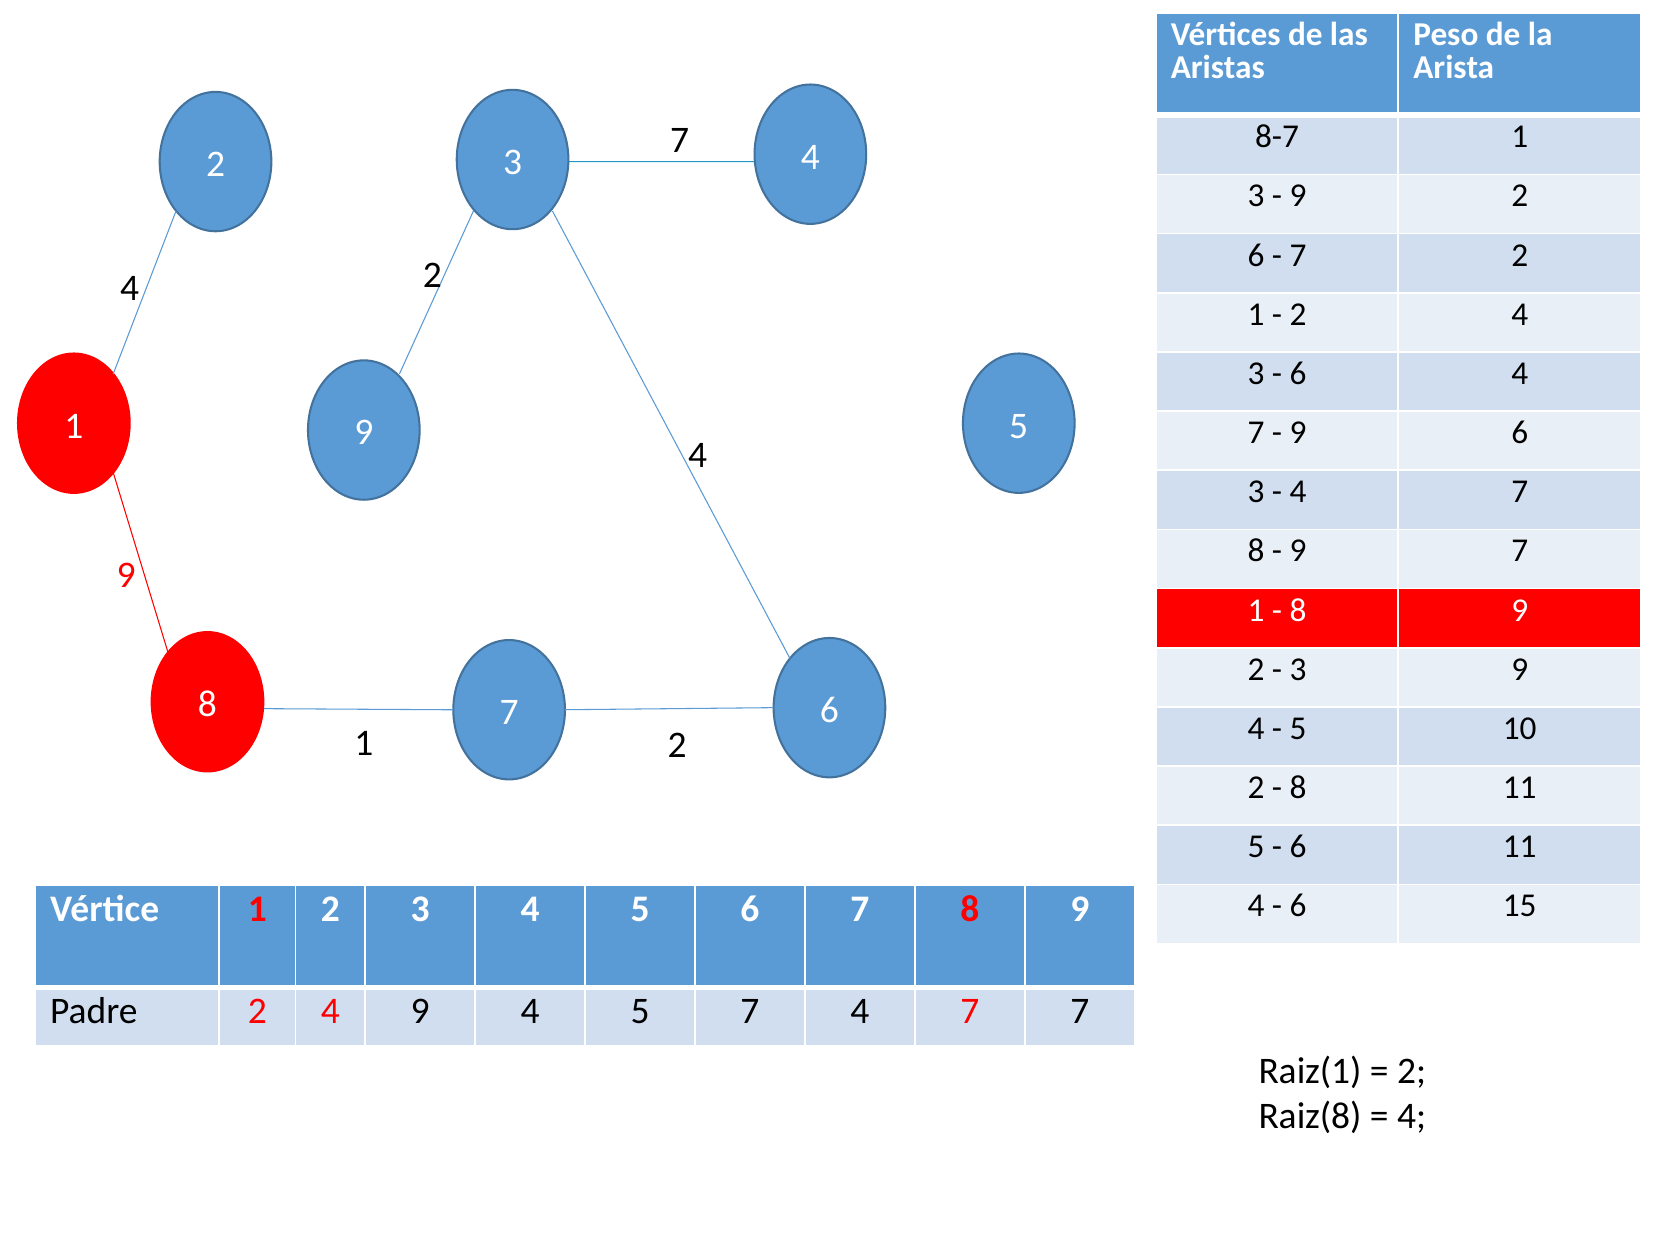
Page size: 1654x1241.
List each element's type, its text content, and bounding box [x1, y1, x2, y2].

table_cell 2 [1399, 234, 1640, 292]
text_box 4 [754, 84, 867, 224]
table_header 6 [696, 886, 804, 985]
table_cell 4 - 6 [1157, 885, 1397, 943]
table_header Peso de la Arista [1399, 14, 1640, 112]
table_header 3 [366, 886, 474, 985]
table_cell 9 [1399, 649, 1640, 706]
table_cell 9 [1399, 589, 1640, 647]
table_cell 4 [806, 990, 914, 1045]
table_cell 2 - 8 [1157, 767, 1397, 824]
table_cell 2 - 3 [1157, 649, 1397, 706]
table_header 9 [1026, 886, 1134, 985]
table_cell 7 [696, 990, 804, 1045]
table_cell 4 [1399, 353, 1640, 410]
text_box 9 [307, 360, 420, 500]
text_box 7 [655, 107, 705, 167]
text_box 4 [673, 423, 723, 483]
table_header 2 [296, 886, 364, 985]
table_cell 7 [1026, 990, 1134, 1045]
table_cell 3 - 9 [1157, 175, 1397, 233]
text_box 2 [159, 91, 272, 232]
text_box 7 [453, 640, 565, 780]
table_cell 7 - 9 [1157, 412, 1397, 469]
table_cell 2 [1399, 175, 1640, 233]
table_cell 5 - 6 [1157, 826, 1397, 884]
table_cell 8 - 9 [1157, 530, 1397, 588]
text_box 9 [101, 542, 151, 603]
table_cell 4 [296, 990, 364, 1045]
text_box 2 [652, 712, 702, 773]
text_box 4 [105, 255, 154, 316]
table_cell 9 [366, 990, 474, 1045]
table_cell 3 - 6 [1157, 353, 1397, 410]
table_header 7 [806, 886, 914, 985]
text_box 5 [962, 353, 1075, 493]
table_cell 6 - 7 [1157, 234, 1397, 292]
table_cell 3 - 4 [1157, 471, 1397, 529]
table_header 4 [476, 886, 584, 985]
table_cell Padre [36, 990, 218, 1045]
table_header Vértices de las Aristas [1157, 14, 1397, 112]
table_header 8 [916, 886, 1024, 985]
table_cell 15 [1399, 885, 1640, 943]
table_cell 5 [586, 990, 694, 1045]
text_box 6 [773, 637, 886, 778]
text_box 2 [408, 242, 457, 303]
table_cell 1 [1399, 118, 1640, 174]
text_box 1 [339, 710, 389, 771]
table_cell 1 - 8 [1157, 589, 1397, 647]
text_box 8 [151, 632, 264, 772]
table_cell 7 [1399, 530, 1640, 588]
table_cell 7 [916, 990, 1024, 1045]
table_header 5 [586, 886, 694, 985]
table_cell 1 - 2 [1157, 294, 1397, 351]
text_box 3 [456, 89, 569, 230]
table_cell 4 [476, 990, 584, 1045]
table_cell 2 [220, 990, 295, 1045]
table_cell 10 [1399, 708, 1640, 765]
table_cell 8-7 [1157, 118, 1397, 174]
text_box Raiz(1) = 2; Raiz(8) = 4; [1243, 1038, 1442, 1144]
table_cell 4 - 5 [1157, 708, 1397, 765]
table_header Vértice [36, 886, 218, 985]
table_cell 4 [1399, 294, 1640, 351]
text_box 1 [18, 353, 130, 493]
table_cell 11 [1399, 767, 1640, 824]
table_header 1 [220, 886, 295, 985]
table_cell 11 [1399, 826, 1640, 884]
table_cell 7 [1399, 471, 1640, 529]
table_cell 6 [1399, 412, 1640, 469]
